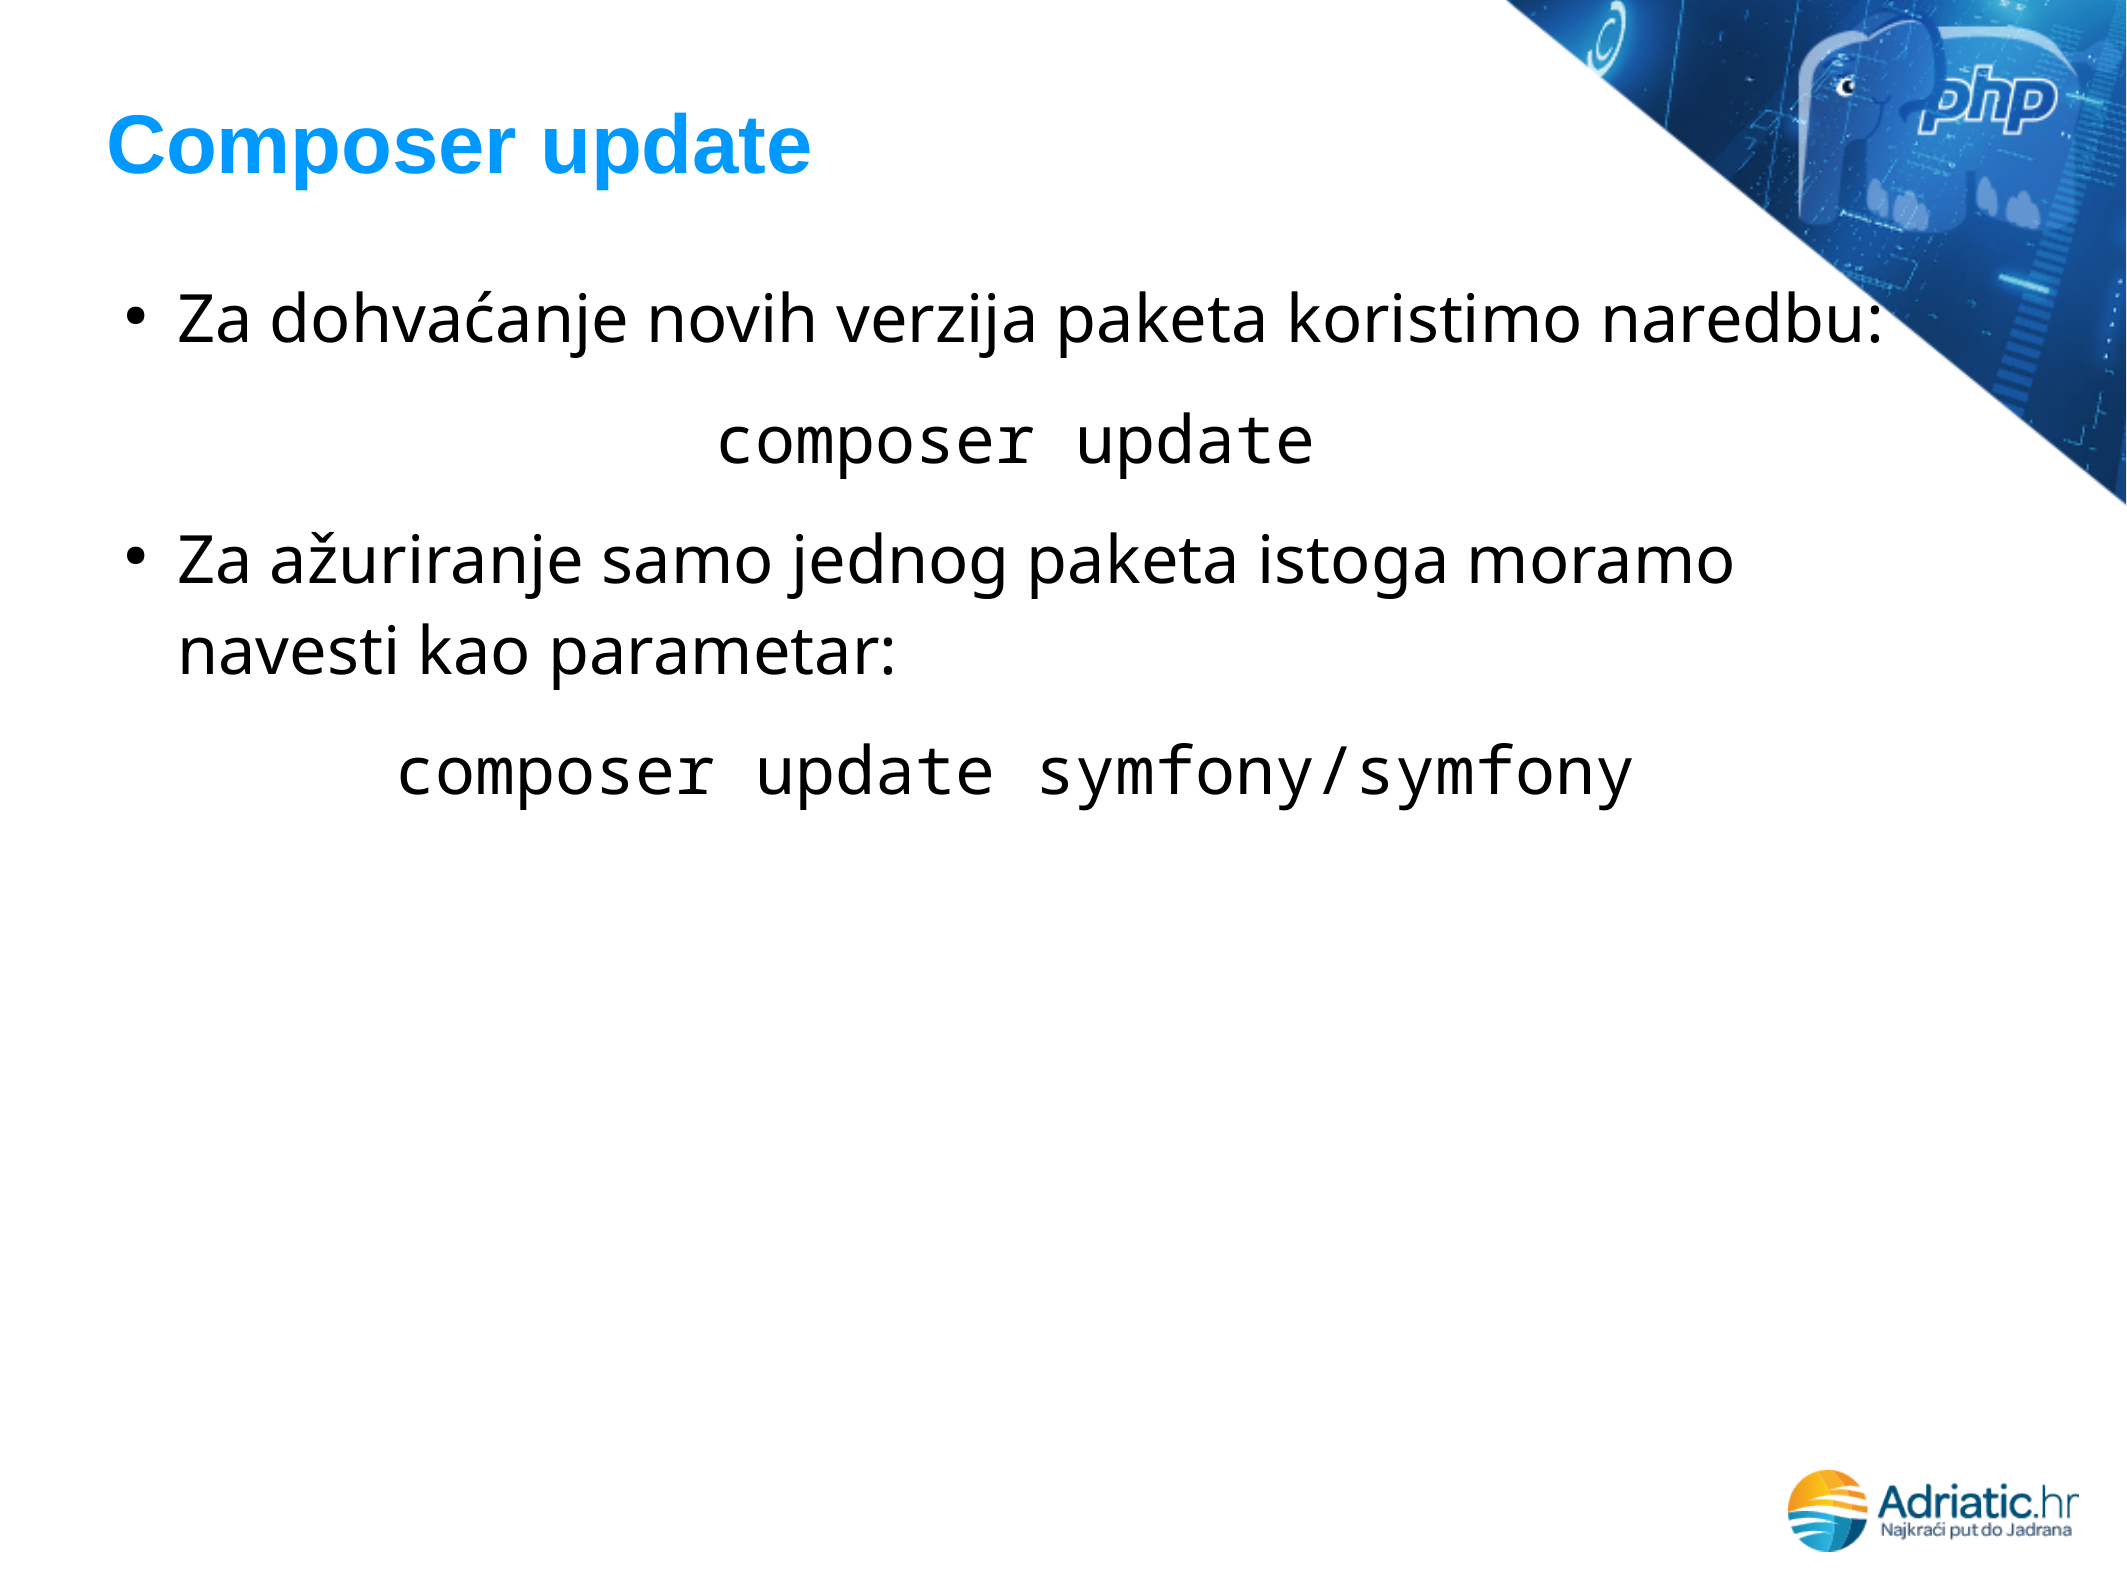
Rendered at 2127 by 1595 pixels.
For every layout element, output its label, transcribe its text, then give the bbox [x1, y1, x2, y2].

picture [1505, 0, 2127, 625]
title Composer update [106, 70, 1630, 219]
picture [1788, 1470, 2079, 1552]
list Za dohvaćanje novih verzija paketa koristimo naredbu: composer update Za ažuriranje samo jednog paketa istoga moramo navesti kao parametar: composer update symfony/symfony [106, 271, 1926, 1453]
